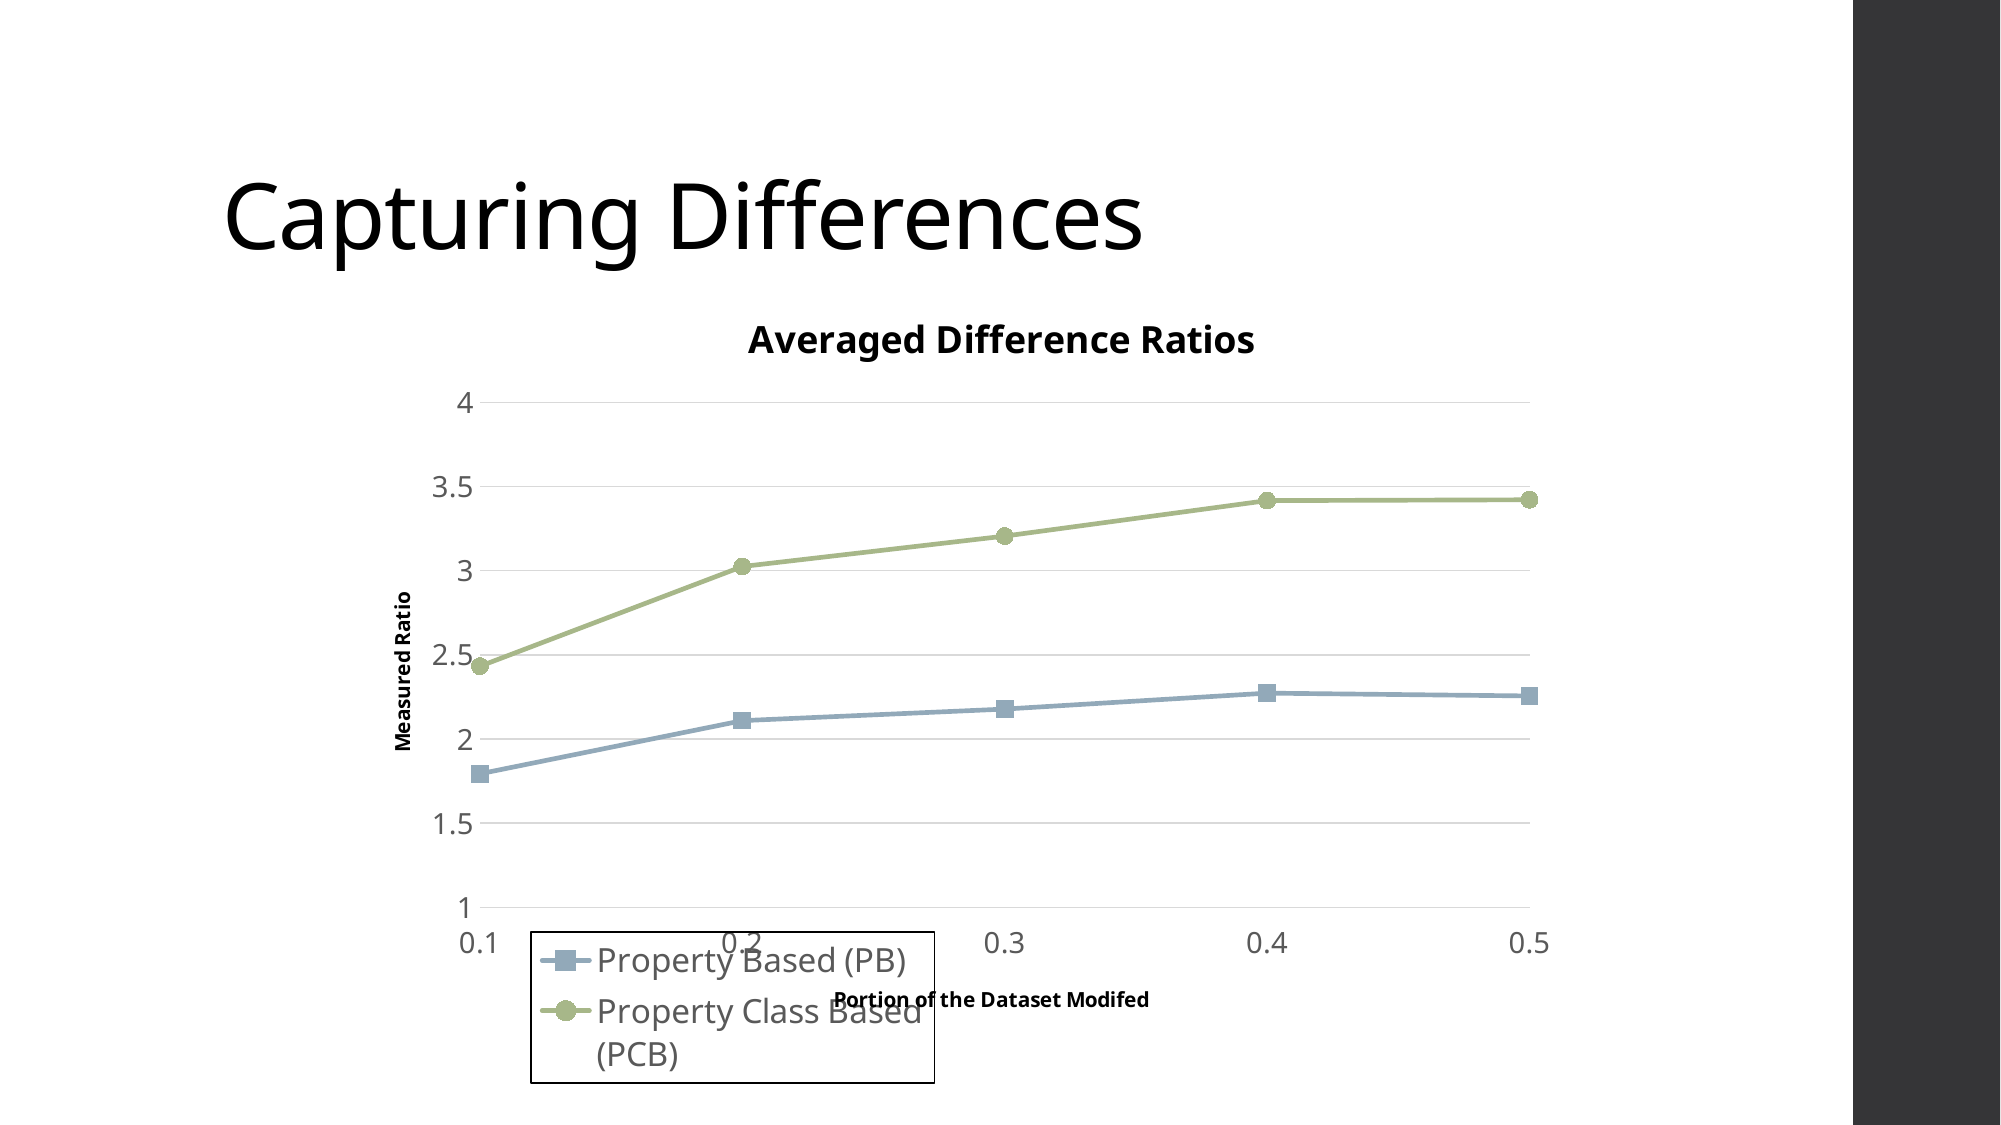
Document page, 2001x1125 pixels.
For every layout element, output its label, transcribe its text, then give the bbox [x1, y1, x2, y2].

chart [381, 277, 1623, 1105]
title Capturing Differences [206, 60, 1797, 278]
